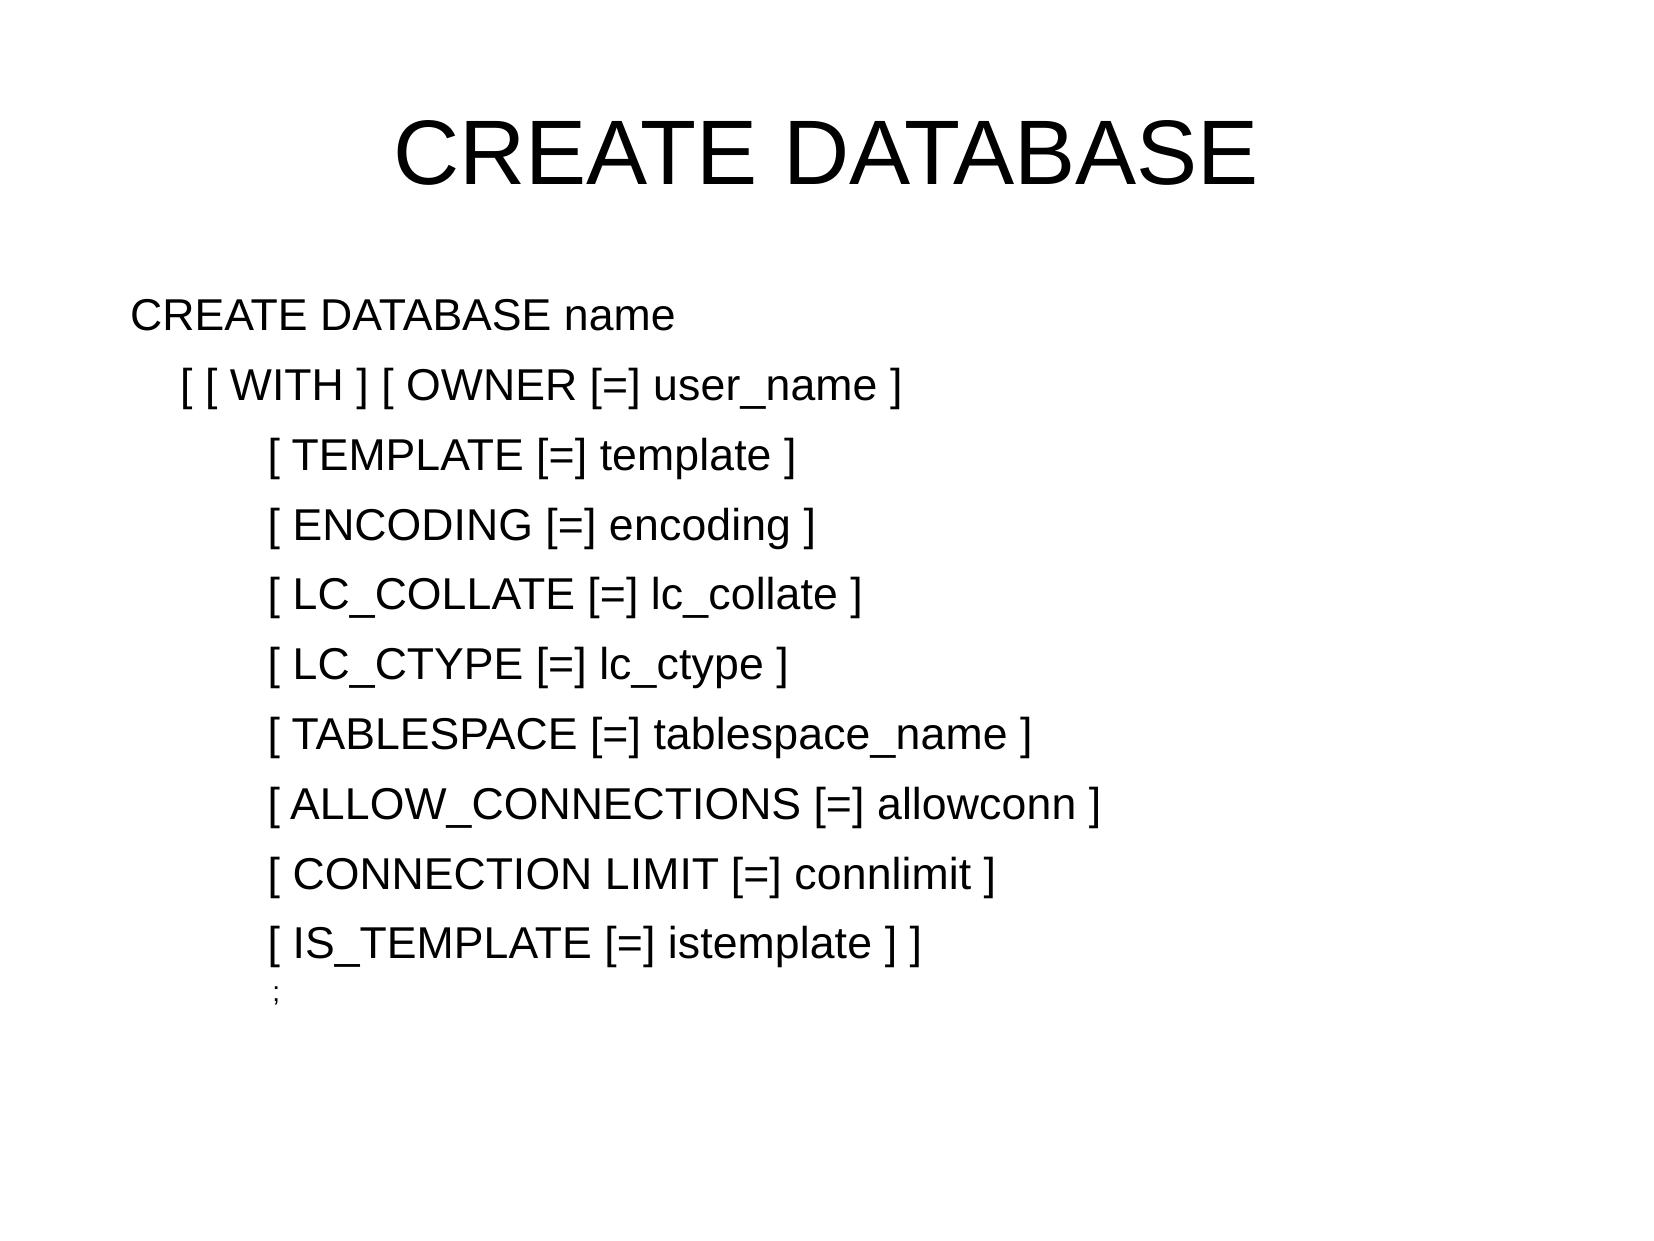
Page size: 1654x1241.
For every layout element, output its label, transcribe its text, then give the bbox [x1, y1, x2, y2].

title CREATE DATABASE [82, 49, 1571, 257]
list CREATE DATABASE name [ [ WITH ] [ OWNER [=] user_name ] [ TEMPLATE [=] template ] [ ENCODING [=] encoding ] [ LC_COLLATE [=] lc_collate ] [ LC_CTYPE [=] lc_ctype ] [ TABLESPACE [=] tablespace_name ] [ ALLOW_CONNECTIONS [=] allowconn ] [ CONNECTION LIMIT [=] connlimit ] [ IS_TEMPLATE [=] istemplate ] ] ; [82, 290, 1571, 1010]
